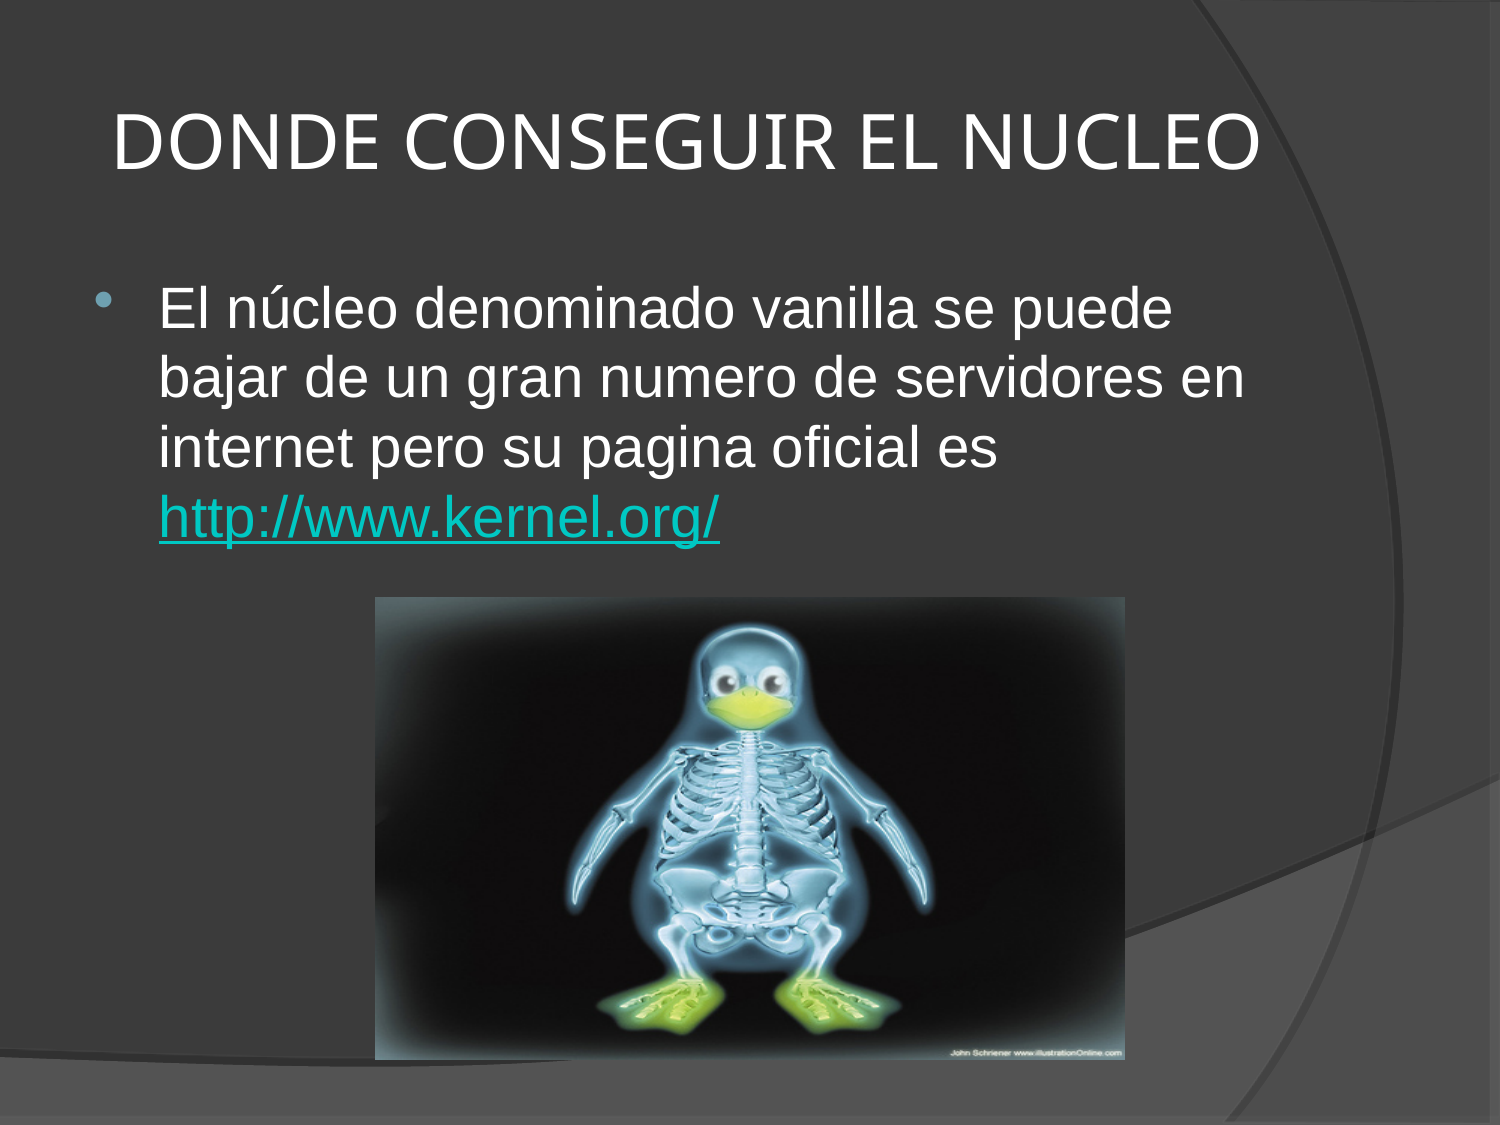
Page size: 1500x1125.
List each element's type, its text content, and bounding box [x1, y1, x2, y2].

picture [375, 597, 1125, 1060]
list El núcleo denominado vanilla se puede bajar de un gran numero de servidores en internet pero su pagina oficial es http://www.kernel.org/ [75, 262, 1300, 1005]
title DONDE CONSEGUIR EL NUCLEO [75, 45, 1300, 233]
